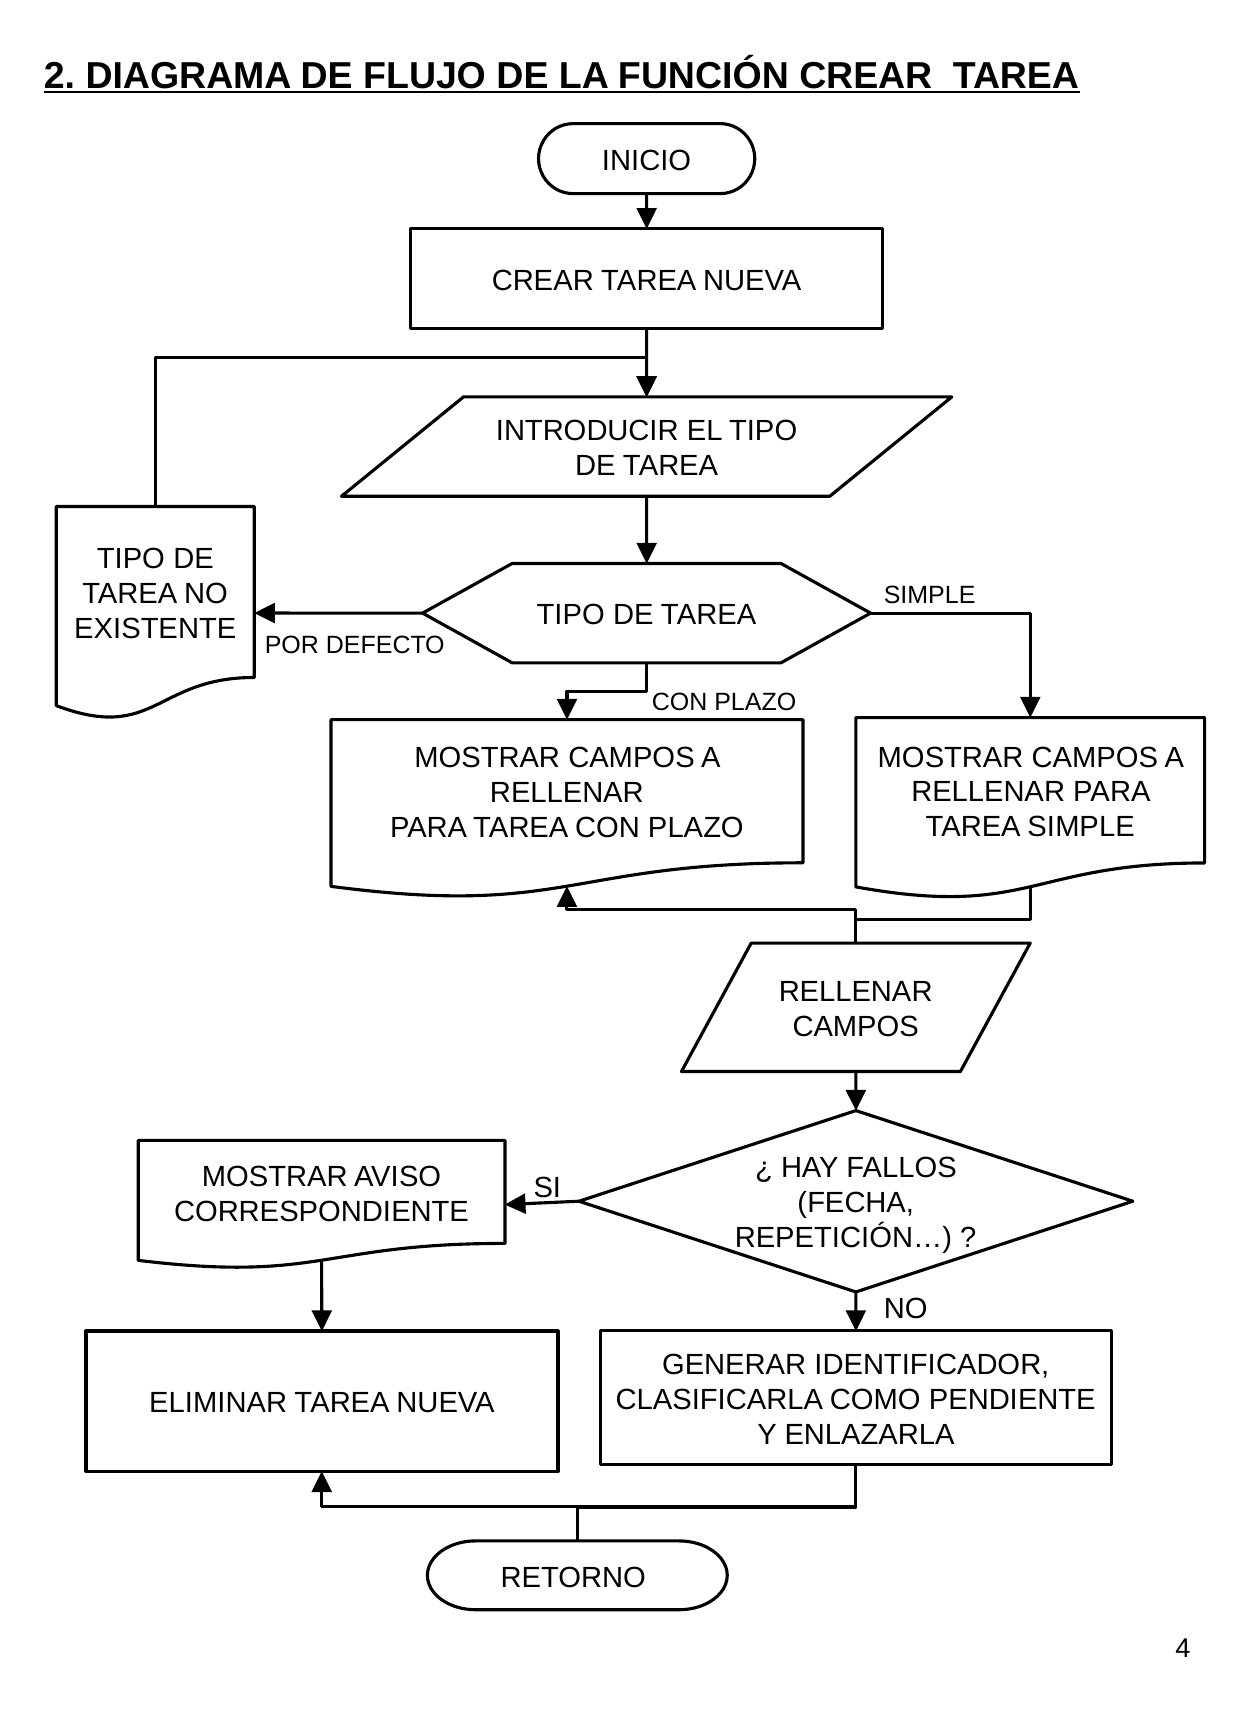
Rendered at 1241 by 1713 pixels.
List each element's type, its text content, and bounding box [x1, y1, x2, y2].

text_box CREAR TAREA NUEVA [411, 229, 883, 328]
text_box INTRODUCIR EL TIPO DE TAREA [341, 396, 952, 497]
text_box GENERAR IDENTIFICADOR, CLASIFICARLA COMO PENDIENTE Y ENLAZARLA [600, 1331, 1112, 1465]
text_box SI [518, 1153, 591, 1210]
text_box ELIMINAR TAREA NUEVA [85, 1330, 558, 1472]
text_box TIPO DE TAREA [423, 563, 871, 663]
text_box POR DEFECTO [249, 613, 491, 649]
slide_number 4 [1160, 1581, 1235, 1713]
text_box RETORNO [427, 1540, 728, 1610]
text_box MOSTRAR AVISO CORRESPONDIENTE [138, 1140, 506, 1268]
text_box NO [868, 1274, 1012, 1345]
text_box 2. DIAGRAMA DE FLUJO DE LA FUNCIÓN CREAR_TAREA [28, 36, 1126, 104]
text_box CON PLAZO [636, 670, 867, 713]
text_box MOSTRAR CAMPOS A RELLENAR PARA TAREA SIMPLE [855, 717, 1205, 897]
text_box ¿ HAY FALLOS (FECHA, REPETICIÓN…) ? [591, 1110, 1133, 1292]
text_box RELLENAR CAMPOS [681, 943, 1031, 1072]
text_box MOSTRAR CAMPOS A RELLENAR PARA TAREA CON PLAZO [330, 719, 803, 896]
text_box CON PLAZO [636, 670, 645, 690]
text_box INICIO [538, 123, 755, 194]
text_box TIPO DE TAREA NO EXISTENTE [56, 506, 255, 718]
text_box SIMPLE [868, 563, 1067, 613]
